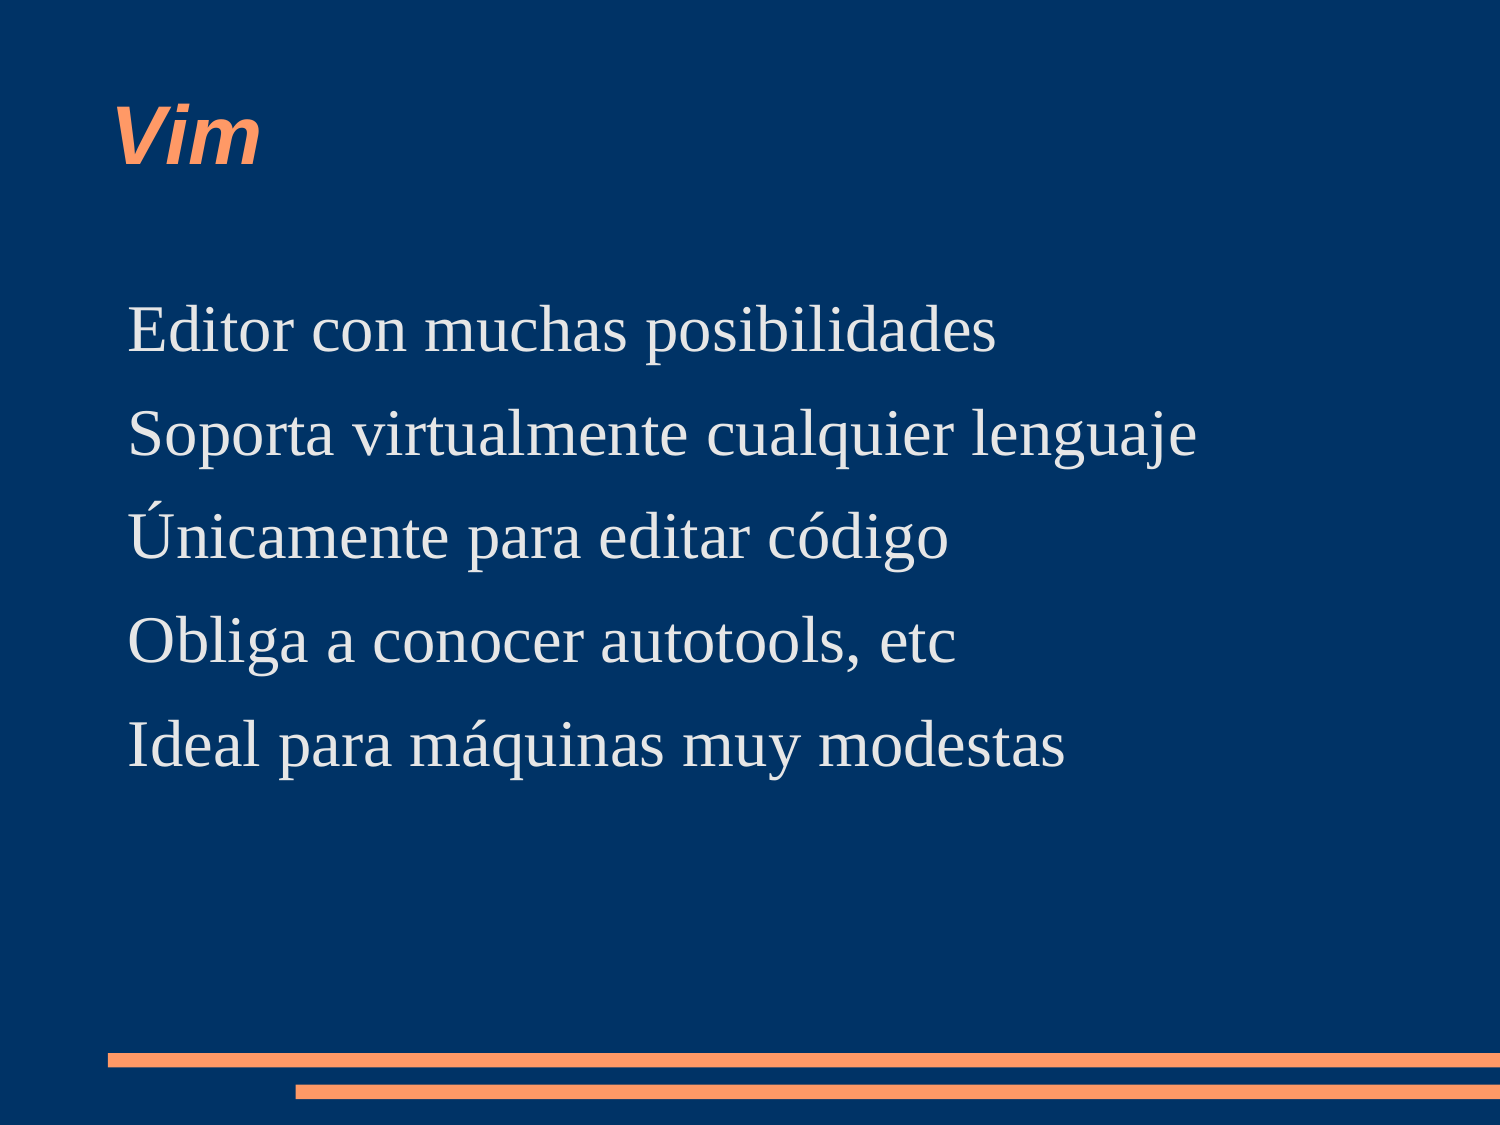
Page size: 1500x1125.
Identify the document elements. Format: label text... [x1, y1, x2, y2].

title Vim [110, 41, 1392, 230]
list Editor con muchas posibilidades Soporta virtualmente cualquier lenguaje Únicamente para editar código Obliga a conocer autotools, etc Ideal para máquinas muy modestas [110, 292, 1416, 1027]
